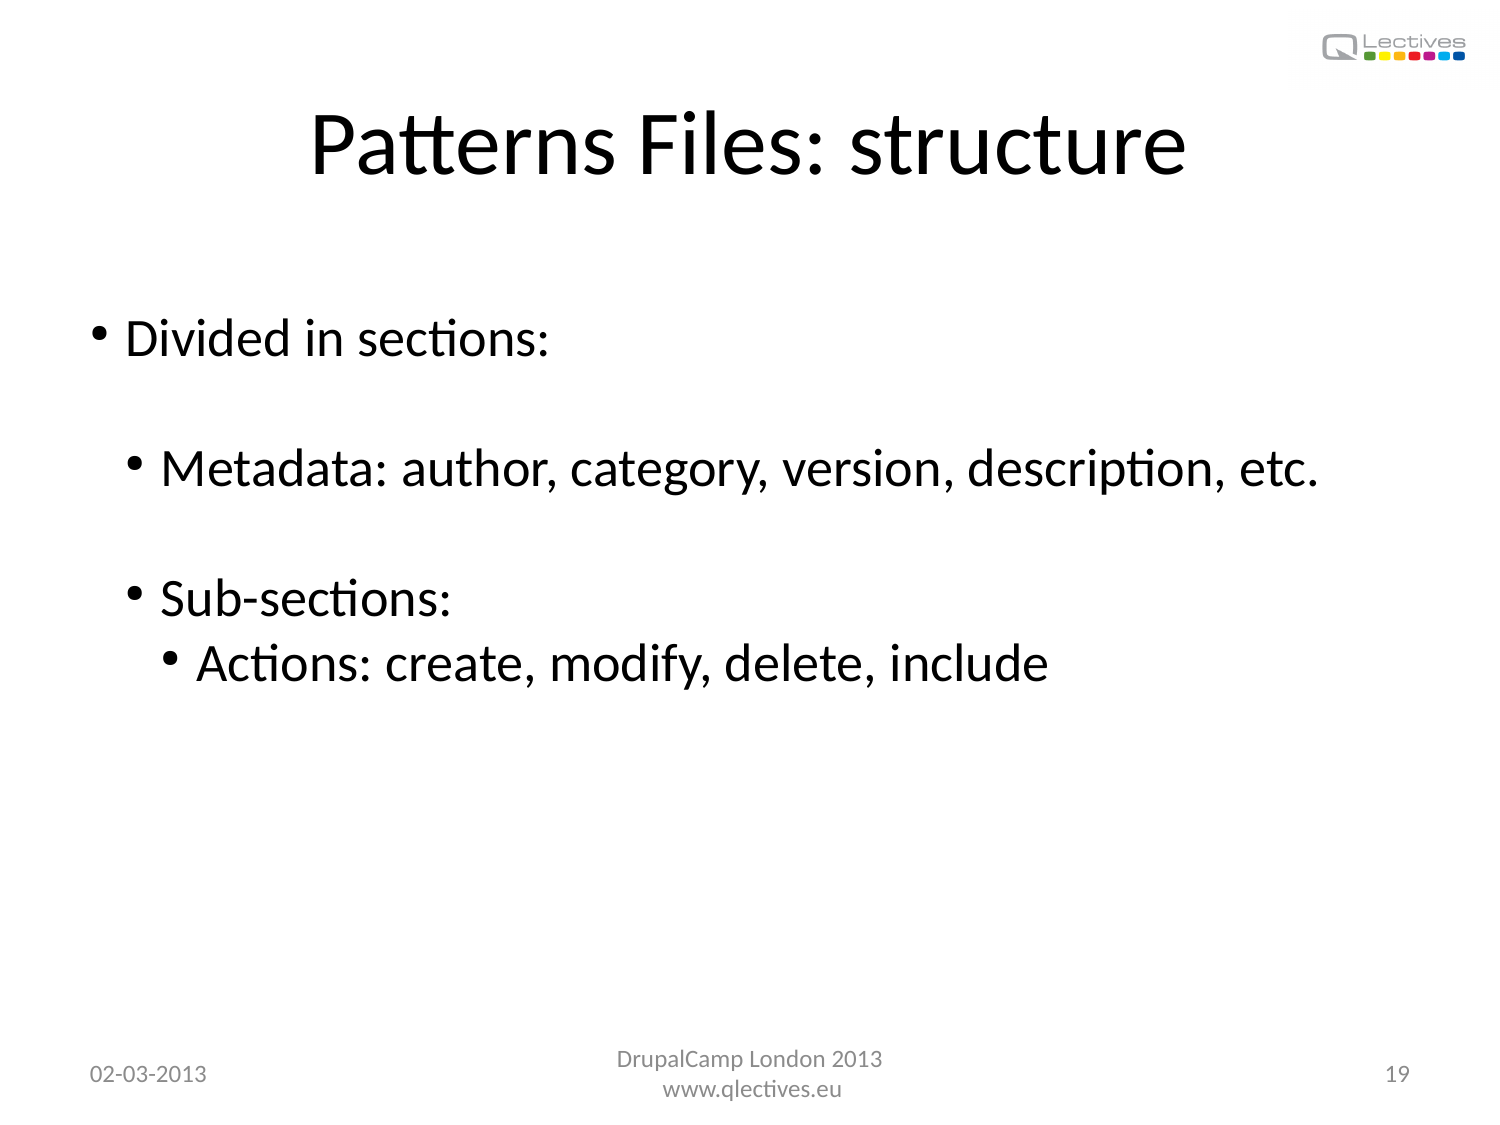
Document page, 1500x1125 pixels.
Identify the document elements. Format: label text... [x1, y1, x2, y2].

text_box Divided in sections: Metadata: author, category, version, description, etc. Sub-sections: Actions: create, modify, delete, include [75, 295, 1425, 709]
picture [1288, 9, 1500, 90]
text_box Patterns Files: structure [74, 44, 1425, 233]
text_box DrupalCamp London 2013 www.qlectives.eu [512, 1042, 988, 1103]
text_box <number> [1074, 1042, 1425, 1103]
text_box 02-03-2013 [74, 1042, 425, 1103]
